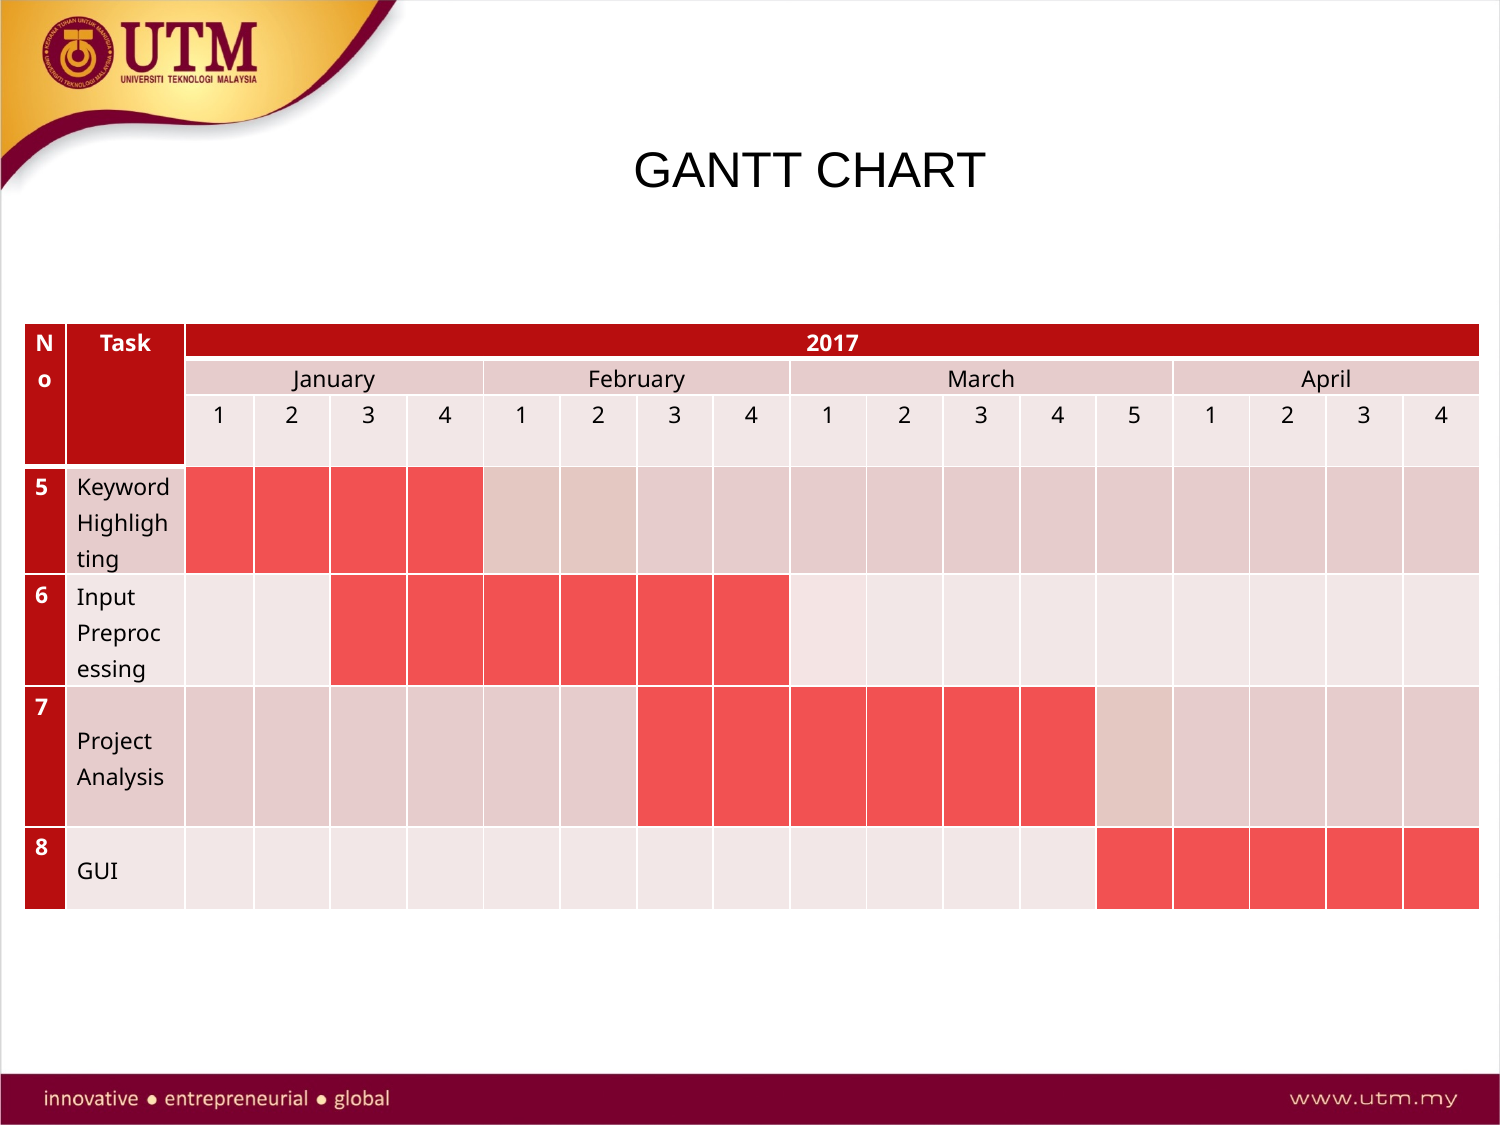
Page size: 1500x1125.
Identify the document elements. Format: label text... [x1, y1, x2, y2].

table_cell [867, 467, 942, 573]
table_cell [561, 467, 636, 573]
table_cell [1021, 828, 1095, 909]
text_box GANTT CHART [585, 135, 1036, 206]
table_cell [944, 828, 1019, 909]
table_cell [1327, 467, 1402, 573]
table_cell 8 [25, 828, 65, 909]
table_cell [791, 828, 866, 909]
table_cell [638, 467, 712, 573]
table_cell [561, 687, 636, 826]
table_cell 4 [408, 396, 483, 466]
table_cell [1174, 575, 1249, 685]
table_cell [1327, 575, 1402, 685]
table_cell [867, 575, 942, 685]
table_cell February [484, 361, 789, 394]
table_cell [1327, 828, 1402, 909]
table_cell 7 [25, 687, 65, 826]
table_header 2017 [186, 324, 1479, 356]
table_cell [944, 687, 1019, 826]
table_cell [638, 575, 712, 685]
table_cell 3 [1327, 396, 1402, 466]
table_cell [714, 687, 789, 826]
table_cell [867, 687, 942, 826]
table_cell [561, 575, 636, 685]
table_cell [1174, 687, 1249, 826]
table_cell [1404, 575, 1479, 685]
table_cell 1 [186, 396, 253, 466]
table_header Task [67, 324, 184, 464]
table_cell [255, 687, 329, 826]
table_cell [714, 575, 789, 685]
table_cell [1327, 687, 1402, 826]
table_cell 5 [1097, 396, 1172, 466]
table_cell [1021, 575, 1095, 685]
table_cell [791, 687, 866, 826]
table_cell [1250, 828, 1325, 909]
table_cell [638, 828, 712, 909]
table_cell April [1174, 361, 1479, 394]
table_cell 1 [791, 396, 866, 466]
table_cell Project Analysis [67, 687, 184, 826]
table_cell [186, 687, 253, 826]
table_cell [408, 575, 483, 685]
table_cell 2 [1250, 396, 1325, 466]
table_cell [484, 575, 559, 685]
table_cell [186, 828, 253, 909]
table_cell 4 [1021, 396, 1095, 466]
table_cell [1174, 467, 1249, 573]
table_header No [25, 324, 65, 464]
table_cell 1 [1174, 396, 1249, 466]
table_cell [331, 828, 406, 909]
table_cell 2 [561, 396, 636, 466]
table_cell [331, 575, 406, 685]
table_cell [1404, 828, 1479, 909]
table_cell [255, 467, 329, 573]
table_cell March [791, 361, 1172, 394]
table_cell [484, 467, 559, 573]
table_cell [867, 828, 942, 909]
table_cell 3 [944, 396, 1019, 466]
table_cell [714, 828, 789, 909]
table_cell 2 [867, 396, 942, 466]
table_cell [484, 687, 559, 826]
table_cell [714, 467, 789, 573]
table_cell [561, 828, 636, 909]
picture [0, 0, 1500, 1125]
table_cell [331, 687, 406, 826]
table_cell [1174, 828, 1249, 909]
table_cell [1250, 687, 1325, 826]
table_cell [255, 828, 329, 909]
table_cell January [186, 361, 483, 394]
table_cell [1097, 828, 1172, 909]
table_cell [944, 467, 1019, 573]
table_cell GUI [67, 828, 184, 909]
table_cell [638, 687, 712, 826]
table_cell 3 [638, 396, 712, 466]
table_cell [791, 467, 866, 573]
table_cell 1 [484, 396, 559, 466]
table_cell [1404, 687, 1479, 826]
table_cell [484, 828, 559, 909]
table_cell Input Preprocessing [67, 575, 184, 685]
table_cell [255, 575, 329, 685]
table_cell [1097, 687, 1172, 826]
table_cell [1404, 467, 1479, 573]
table_cell [1250, 575, 1325, 685]
table_cell [186, 467, 253, 573]
table_cell 4 [714, 396, 789, 466]
table_cell [944, 575, 1019, 685]
table_cell [1021, 467, 1095, 573]
table_cell [331, 467, 406, 573]
table_cell 4 [1404, 396, 1479, 466]
table_cell 2 [255, 396, 329, 466]
table_cell 6 [25, 575, 65, 685]
table_cell [408, 828, 483, 909]
table_cell [1097, 467, 1172, 573]
table_cell [1021, 687, 1095, 826]
table_cell [791, 575, 866, 685]
table_cell 3 [331, 396, 406, 466]
table_cell [1097, 575, 1172, 685]
table_cell [186, 575, 253, 685]
table_cell Keyword Highlighting [67, 469, 184, 573]
table_cell [408, 467, 483, 573]
table_cell [1250, 467, 1325, 573]
table_cell 5 [25, 469, 65, 573]
table_cell [408, 687, 483, 826]
